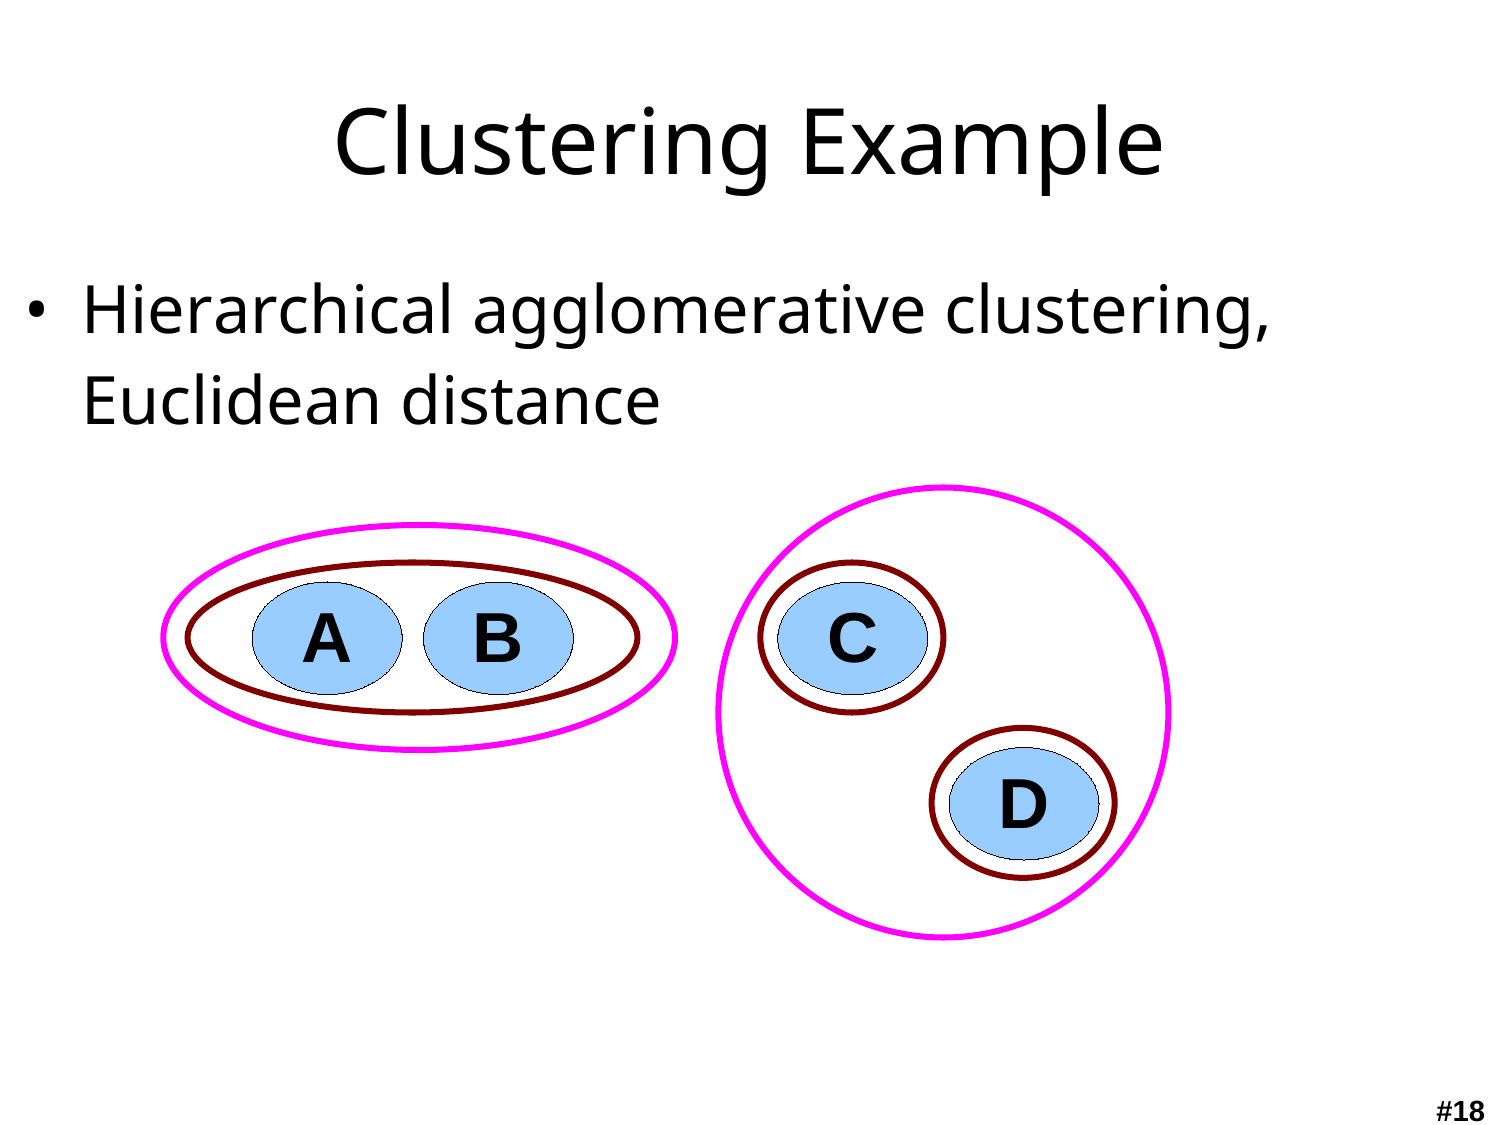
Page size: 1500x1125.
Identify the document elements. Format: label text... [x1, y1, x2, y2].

text_box A [252, 581, 403, 695]
text_box D [949, 747, 1100, 861]
text_box C [777, 582, 928, 695]
text_box B [423, 582, 574, 695]
title Clustering Example [24, 45, 1476, 233]
list Hierarchical agglomerative clustering, Euclidean distance [24, 262, 1476, 1006]
